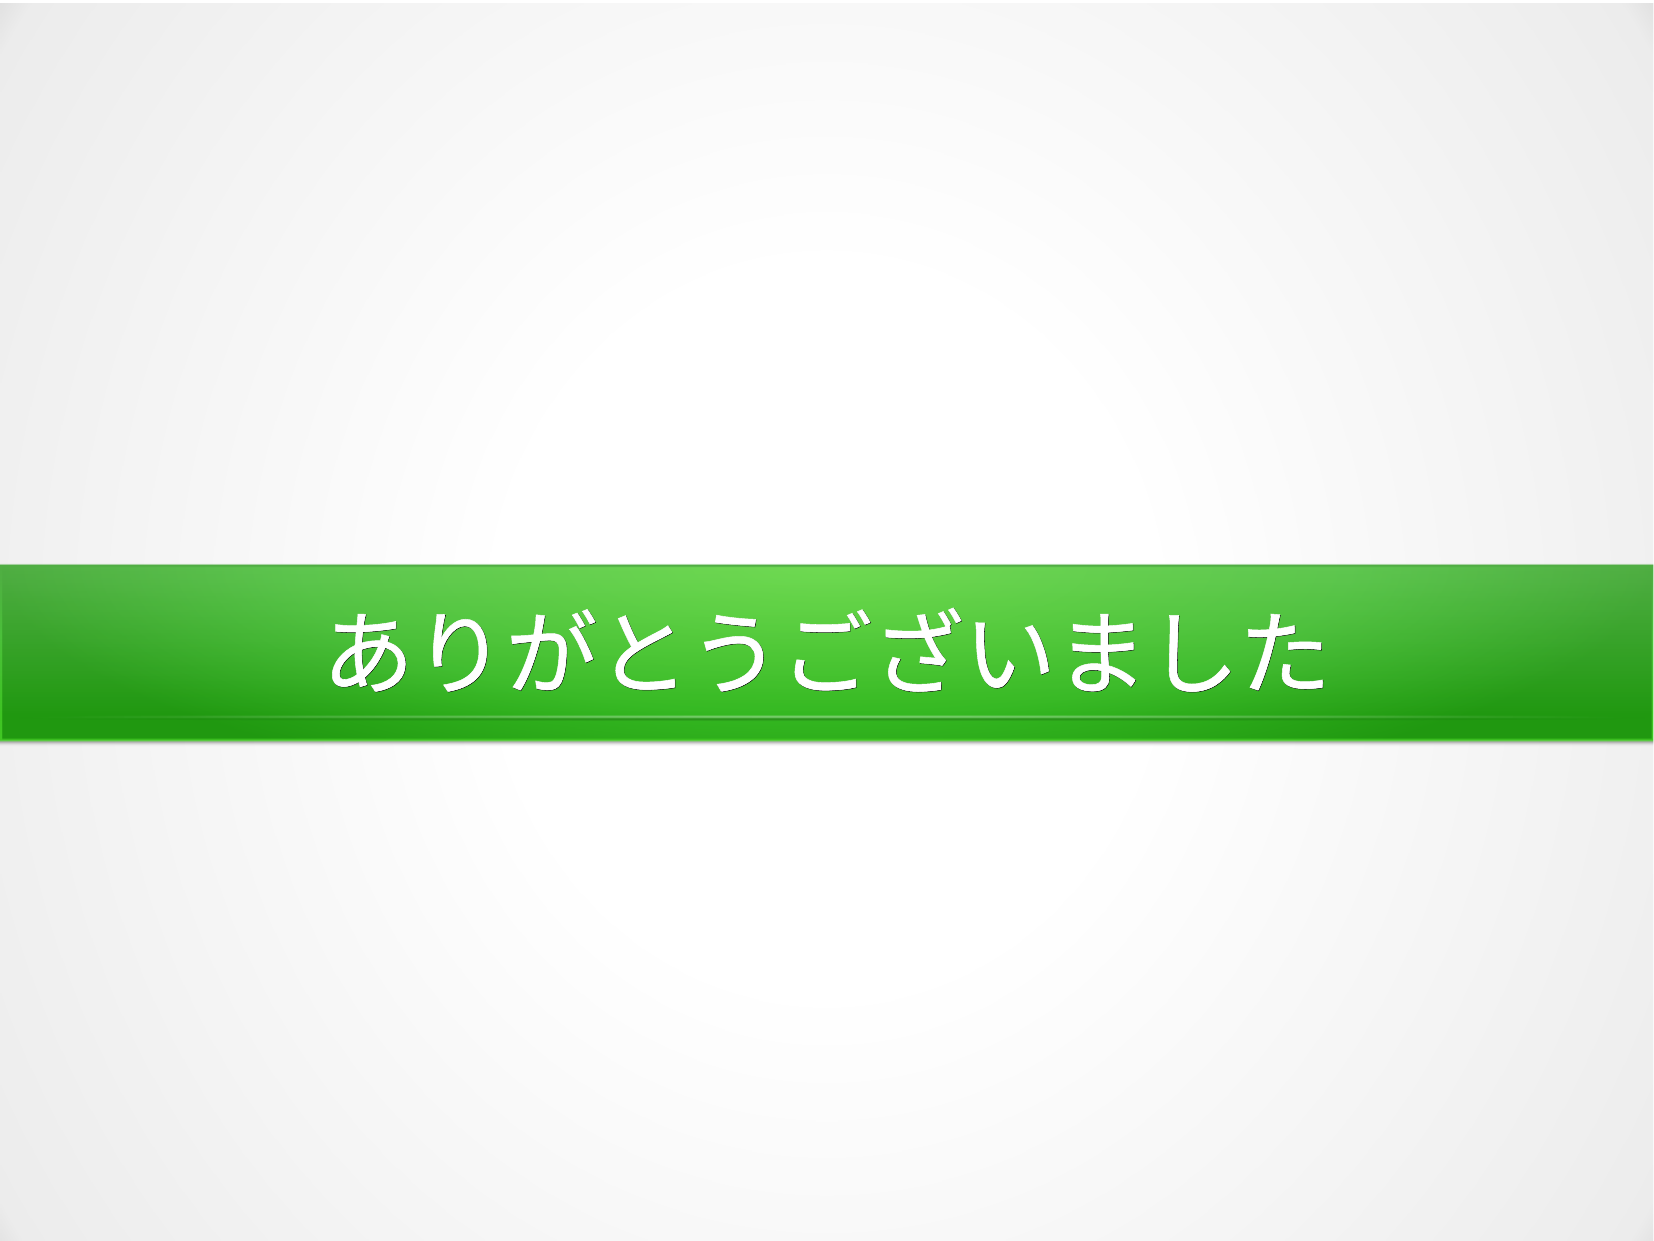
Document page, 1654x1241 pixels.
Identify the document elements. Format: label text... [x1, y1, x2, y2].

title ありがとうございました [82, 578, 1571, 715]
picture [0, 3, 1654, 1241]
